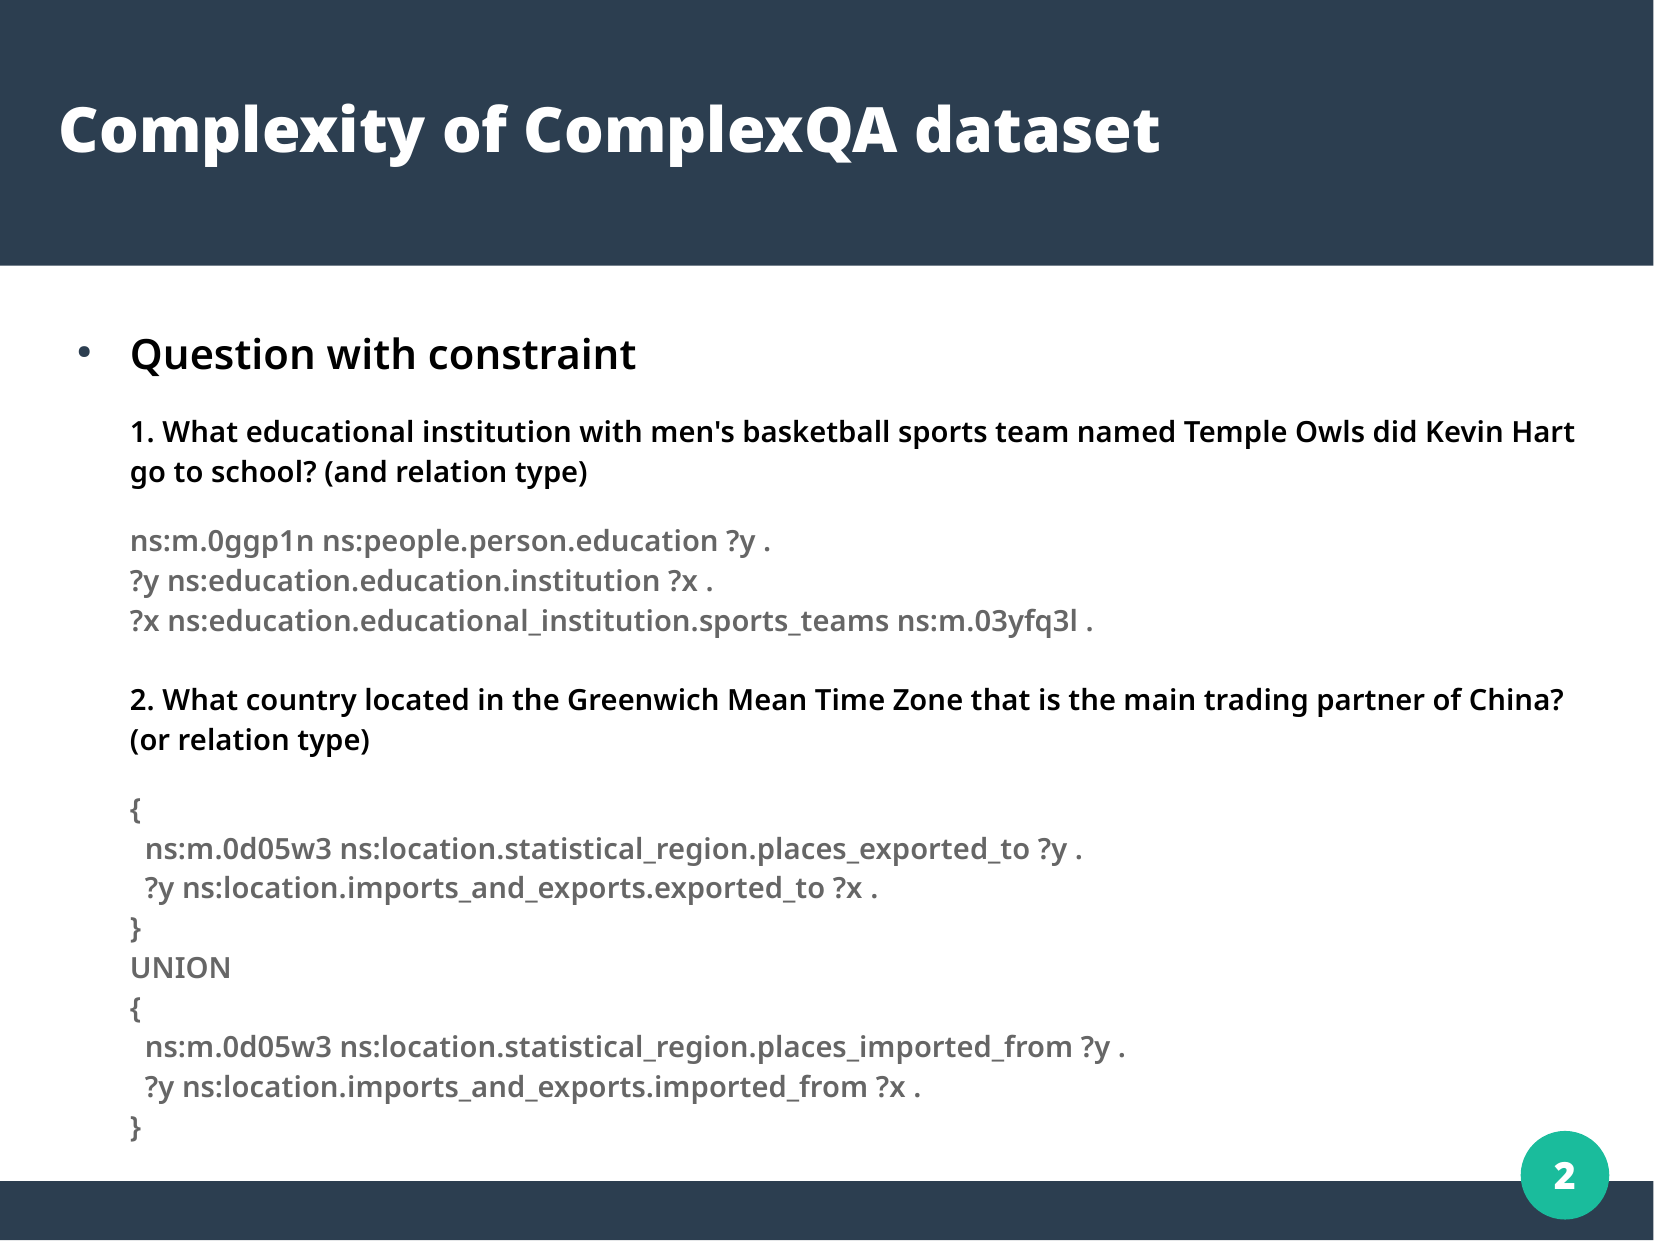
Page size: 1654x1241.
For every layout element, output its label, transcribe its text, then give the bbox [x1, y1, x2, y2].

title Complexity of ComplexQA dataset [59, 49, 1595, 207]
list Question with constraint 1. What educational institution with men's basketball sports team named Temple Owls did Kevin Hart go to school? (and relation type) ns:m.0ggp1n ns:people.person.education ?y . ?y ns:education.education.institution ?x . ?x ns:education.educational_institution.sports_teams ns:m.03yfq3l . 2. What country located in the Greenwich Mean Time Zone that is the main trading partner of China? (or relation type) { ns:m.0d05w3 ns:location.statistical_region.places_exported_to ?y . ?y ns:location.imports_and_exports.exported_to ?x . } UNION { ns:m.0d05w3 ns:location.statistical_region.places_imported_from ?y . ?y ns:location.imports_and_exports.imported_from ?x . } [59, 324, 1595, 1152]
